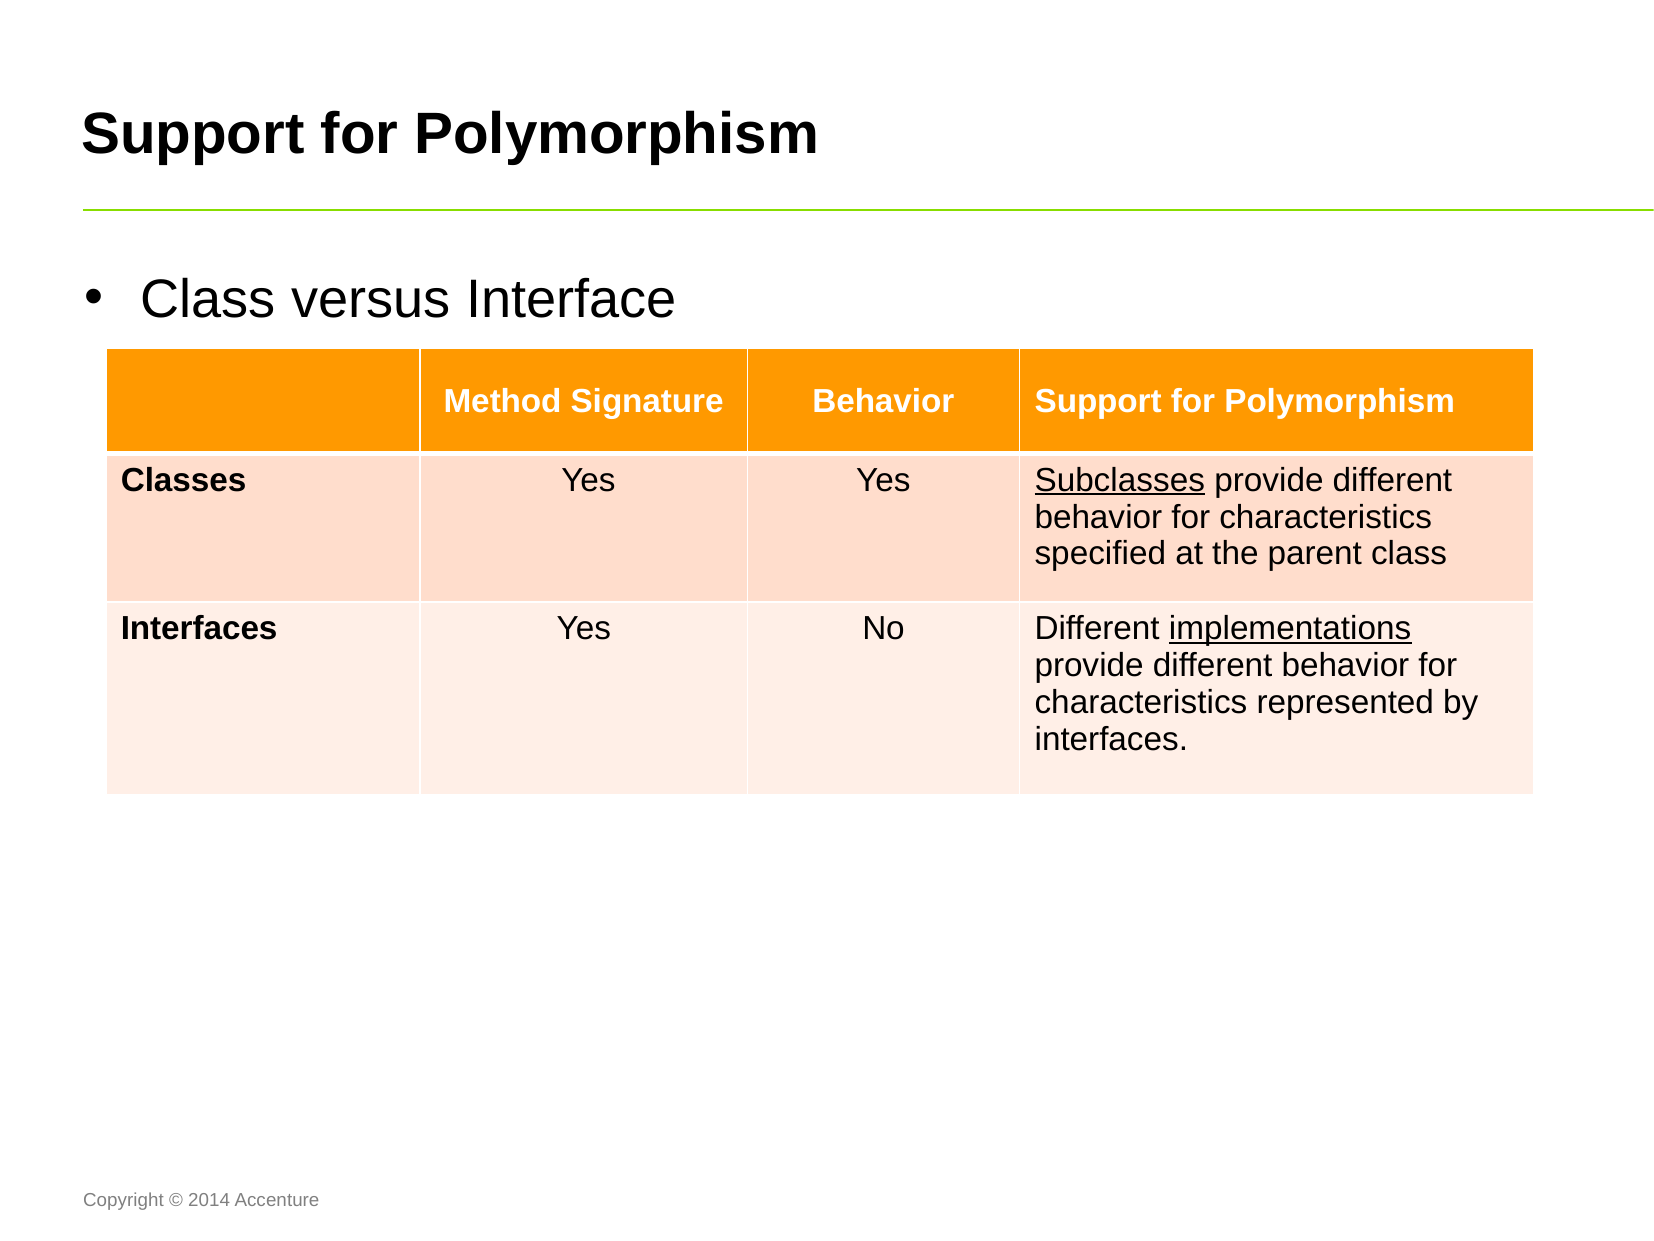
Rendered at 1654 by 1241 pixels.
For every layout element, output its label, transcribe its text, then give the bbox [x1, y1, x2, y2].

table_cell Yes [421, 603, 747, 794]
table_cell Interfaces [107, 603, 419, 794]
table_cell Yes [421, 456, 747, 601]
table_header Support for Polymorphism [1020, 349, 1533, 451]
table_header Method Signature [421, 349, 747, 451]
list Class versus Interface [84, 255, 1573, 1166]
table_cell Classes [107, 456, 419, 601]
table_cell Different implementations provide different behavior for characteristics represented by interfaces. [1020, 603, 1533, 794]
table_header [107, 349, 419, 451]
table_cell Subclasses provide different behavior for characteristics specified at the parent class [1020, 456, 1533, 601]
title Support for Polymorphism [81, 23, 1654, 166]
table_header Behavior [748, 349, 1019, 451]
table_cell Yes [748, 456, 1019, 601]
table_cell No [748, 603, 1019, 794]
